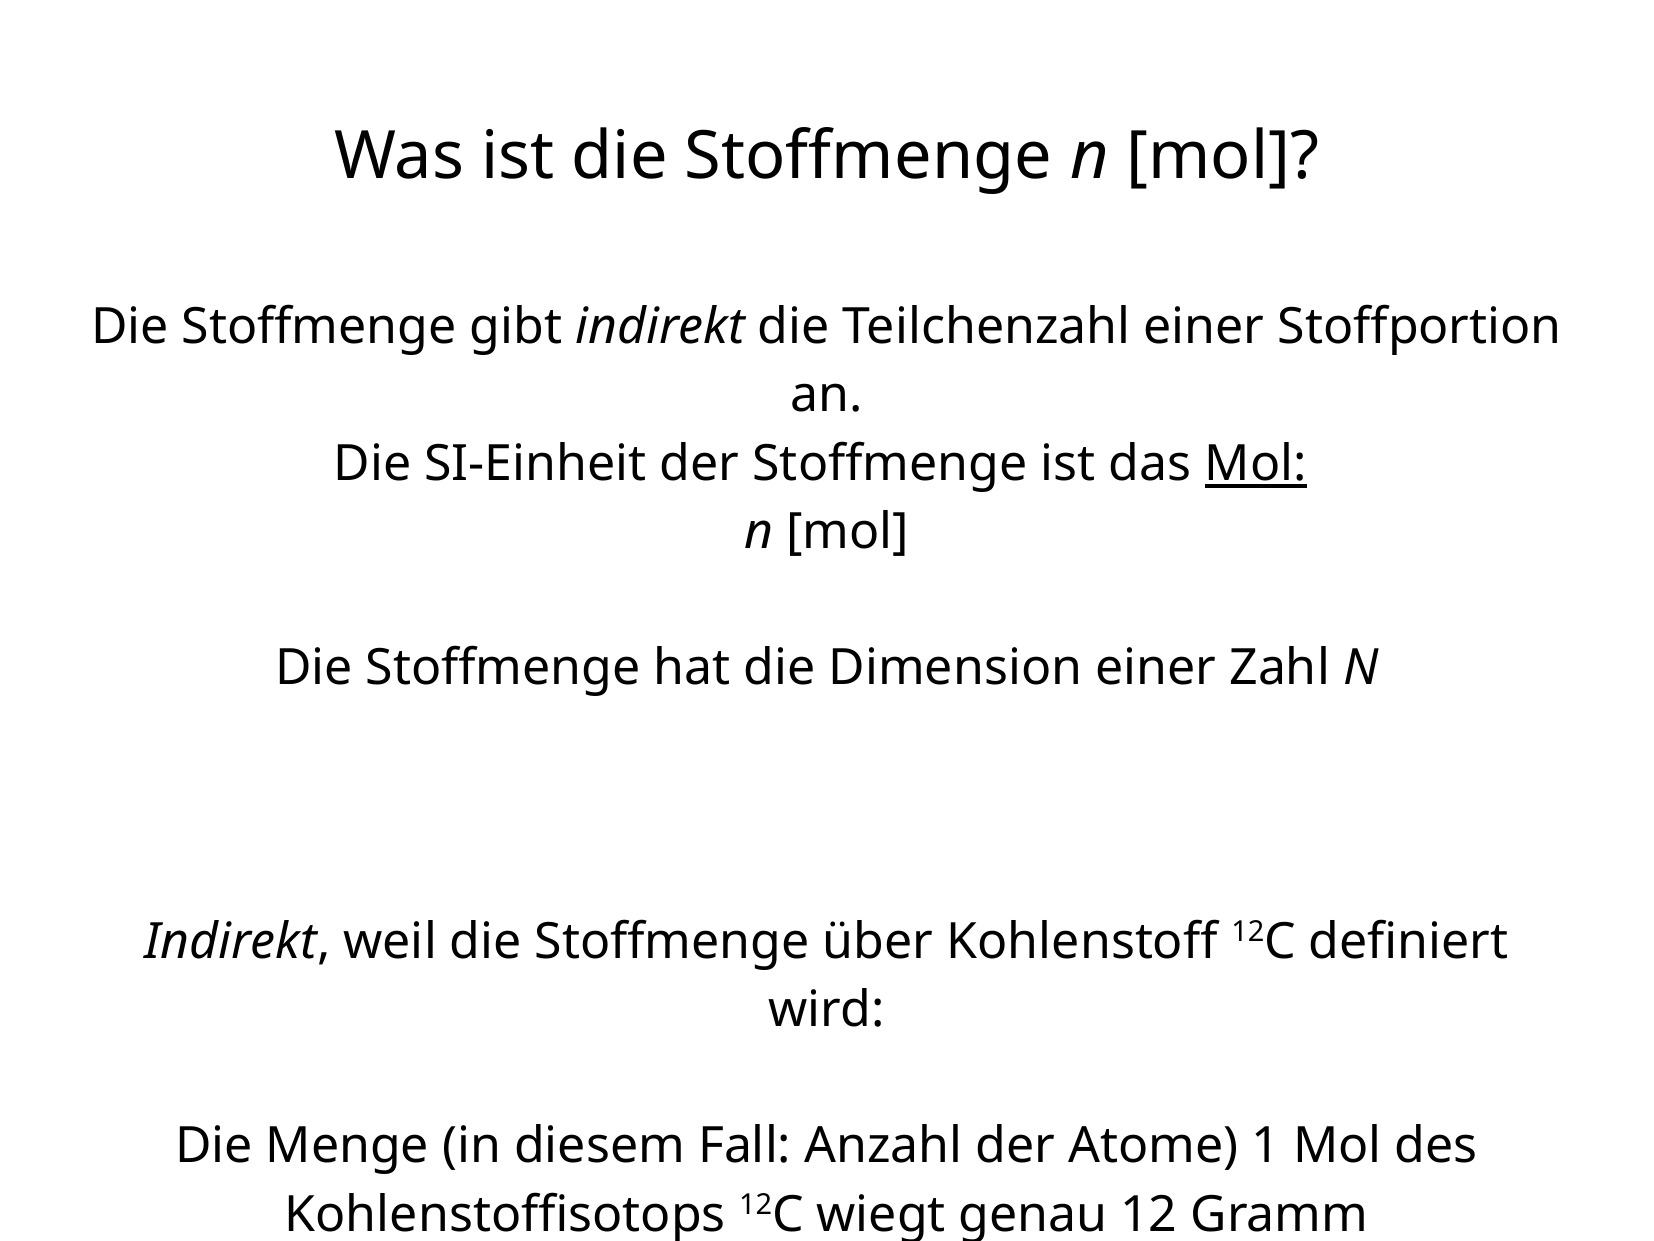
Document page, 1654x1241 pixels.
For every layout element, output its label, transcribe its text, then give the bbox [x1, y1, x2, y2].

subtitle Die Stoffmenge gibt indirekt die Teilchenzahl einer Stoffportion an. Die SI-Einheit der Stoffmenge ist das Mol: n [mol] Die Stoffmenge hat die Dimension einer Zahl N Indirekt, weil die Stoffmenge über Kohlenstoff 12C definiert wird: Die Menge (in diesem Fall: Anzahl der Atome) 1 Mol des Kohlenstoffisotops 12C wiegt genau 12 Gramm [82, 370, 1571, 1166]
title Was ist die Stoffmenge n [mol]? [82, 49, 1571, 257]
